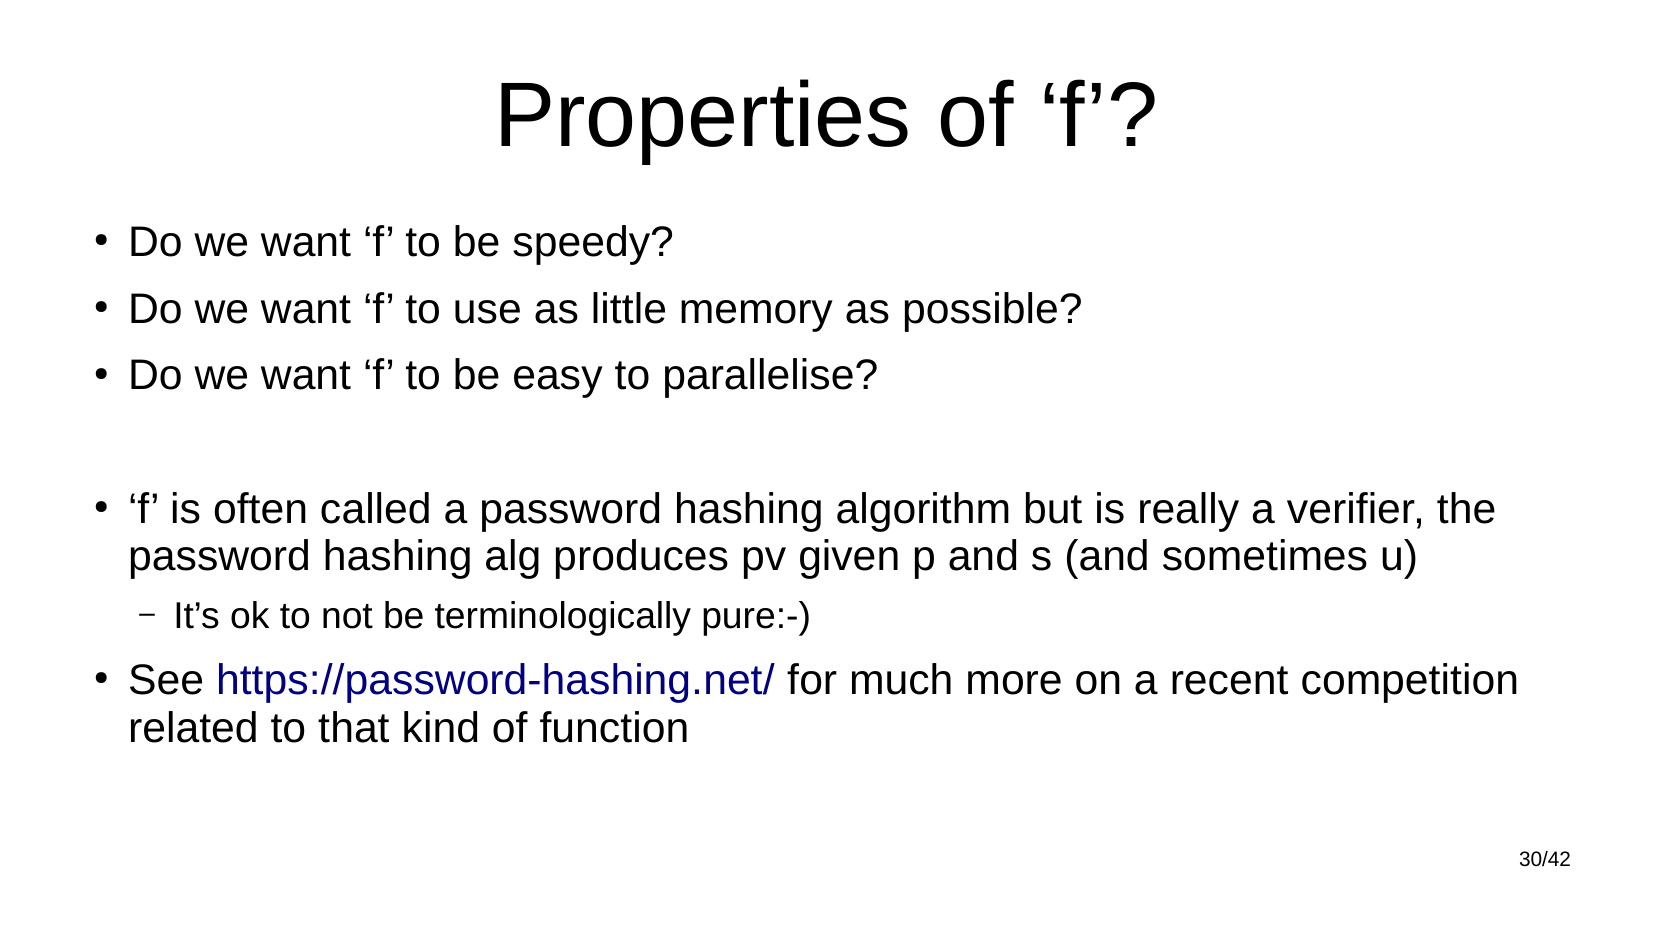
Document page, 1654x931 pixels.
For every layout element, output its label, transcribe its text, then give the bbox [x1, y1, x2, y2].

list Do we want ‘f’ to be speedy? Do we want ‘f’ to use as little memory as possible? Do we want ‘f’ to be easy to parallelise? ‘f’ is often called a password hashing algorithm but is really a verifier, the password hashing alg produces pv given p and s (and sometimes u) It’s ok to not be terminologically pure:-) See https://password-hashing.net/ for much more on a recent competition related to that kind of function [82, 217, 1571, 758]
title Properties of ‘f’? [82, 37, 1571, 193]
